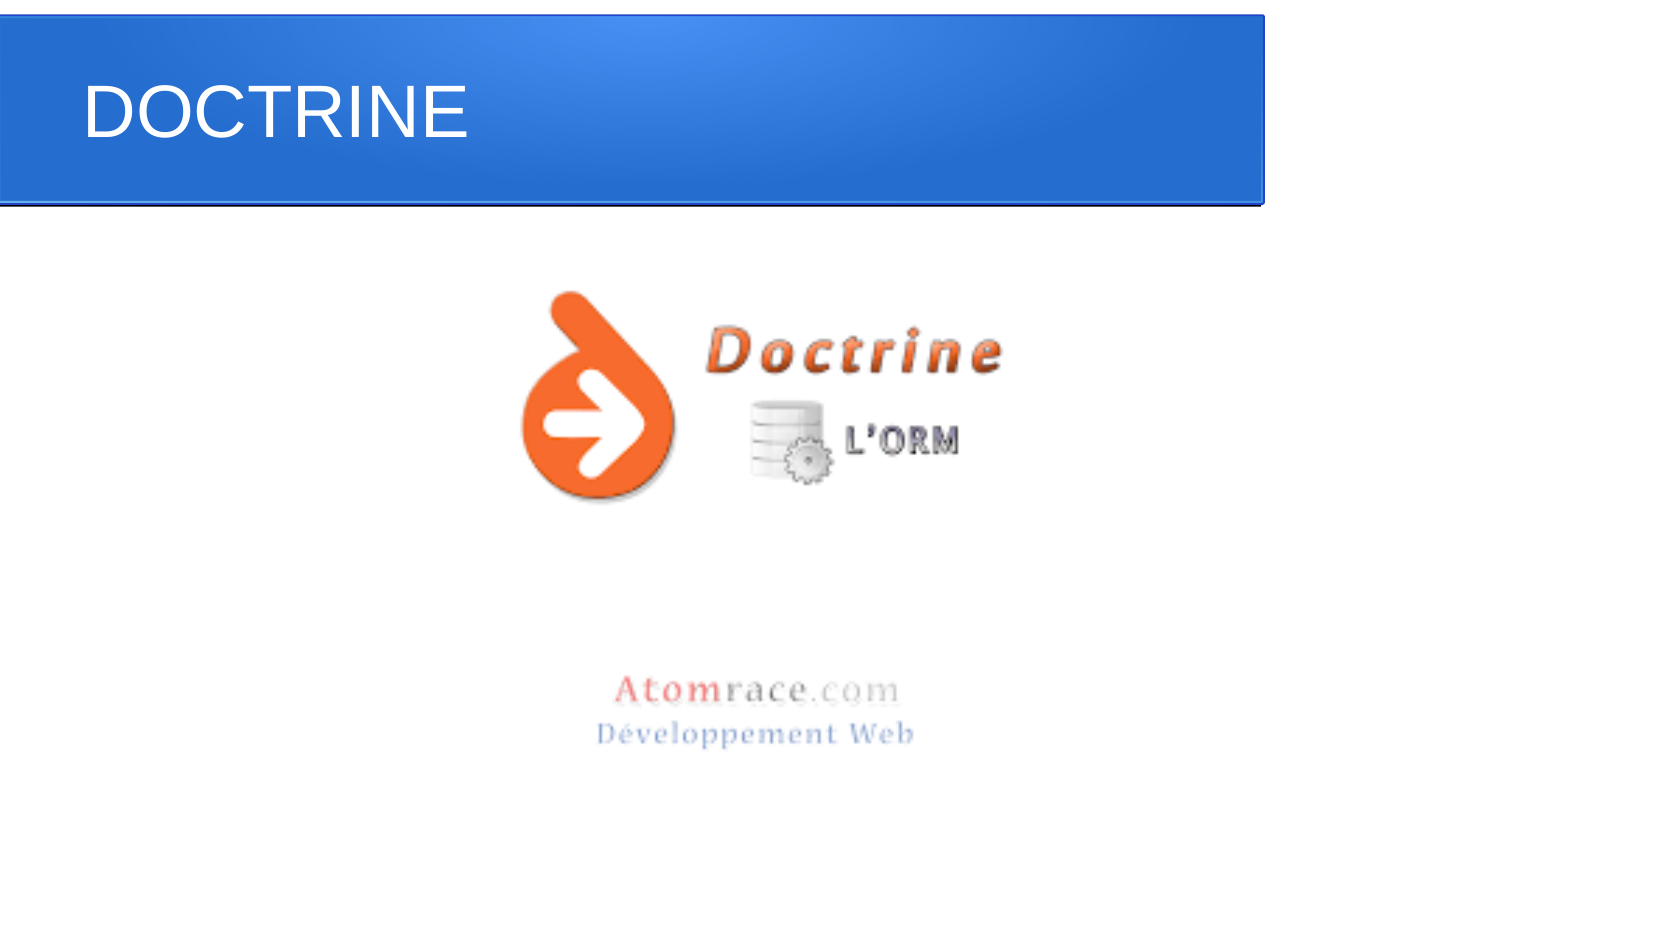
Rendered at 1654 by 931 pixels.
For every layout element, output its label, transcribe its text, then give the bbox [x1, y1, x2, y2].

picture [359, 264, 1155, 761]
title DOCTRINE [82, 35, 1235, 189]
